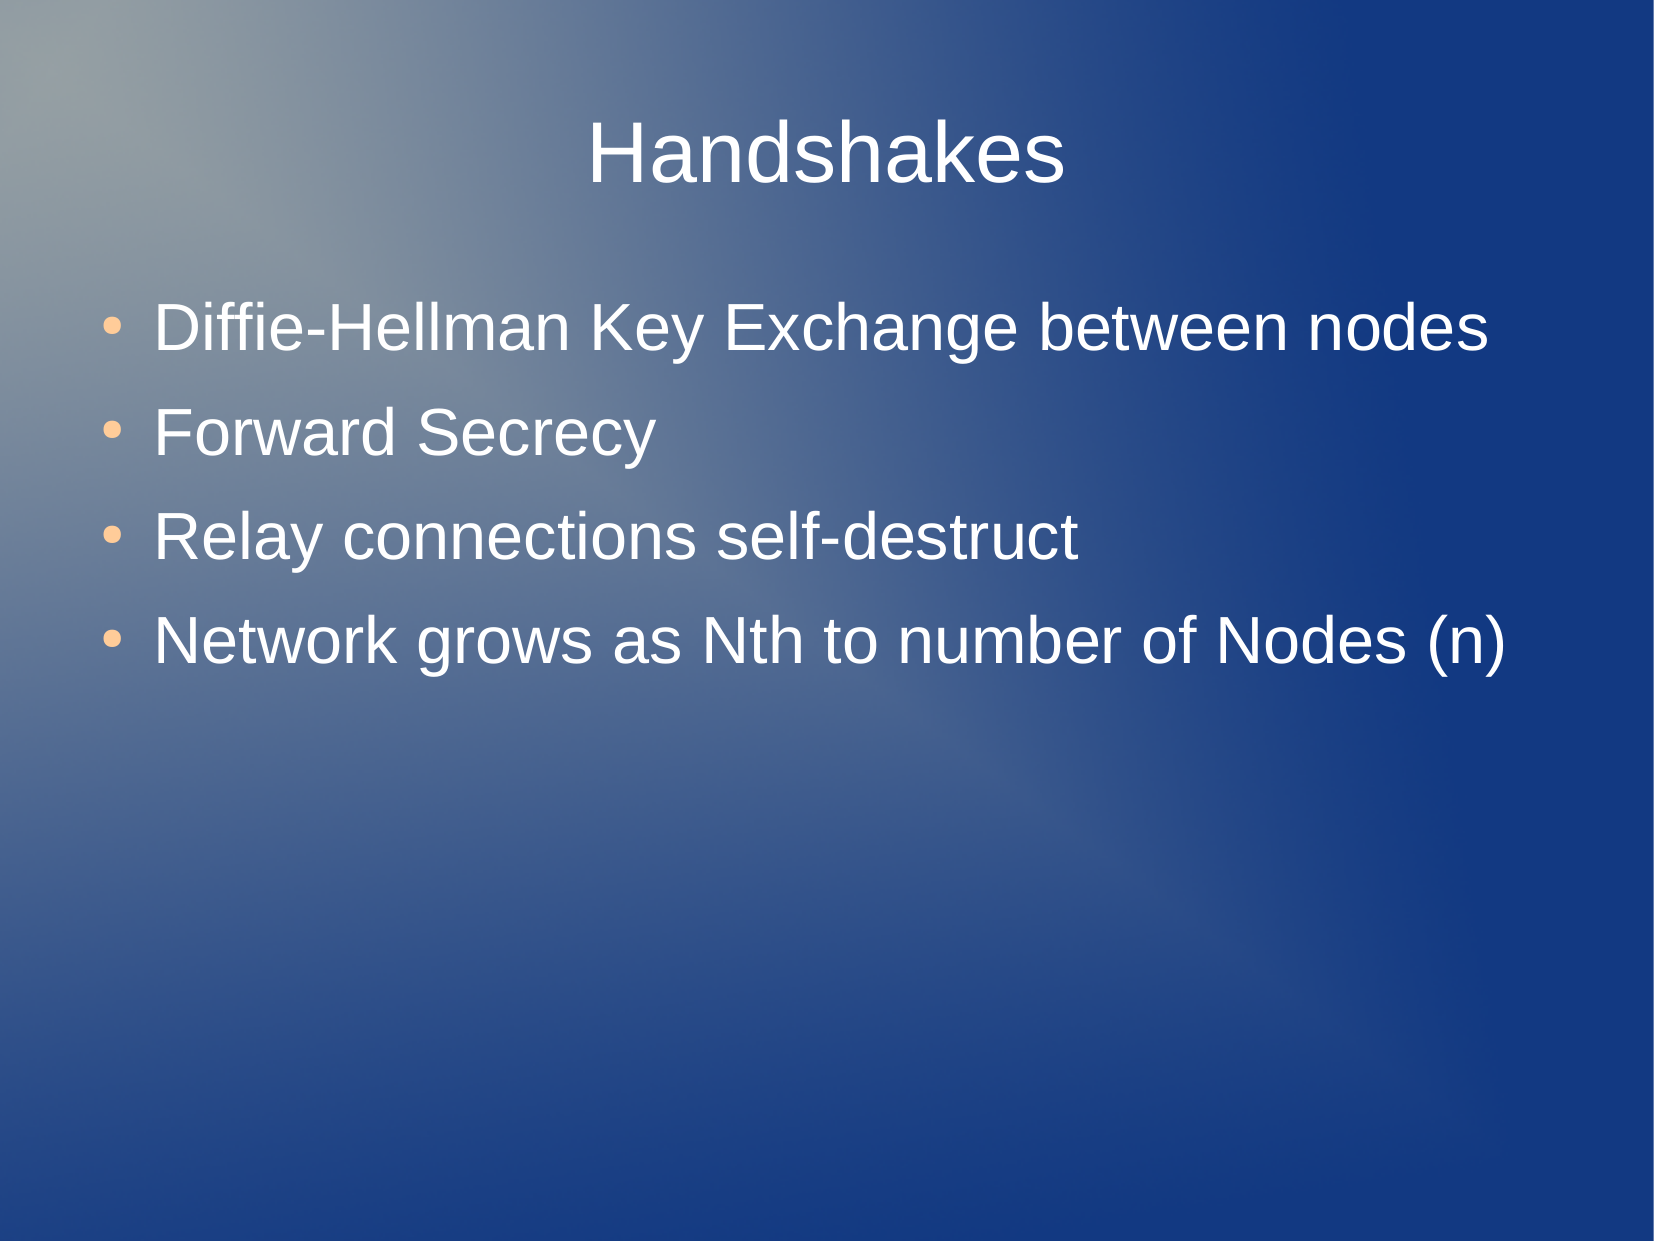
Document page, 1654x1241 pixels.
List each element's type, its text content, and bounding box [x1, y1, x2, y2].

title Handshakes [82, 49, 1571, 257]
picture [0, 0, 1654, 1241]
list Diffie-Hellman Key Exchange between nodes Forward Secrecy Relay connections self-destruct Network grows as Nth to number of Nodes (n) [82, 290, 1571, 1010]
